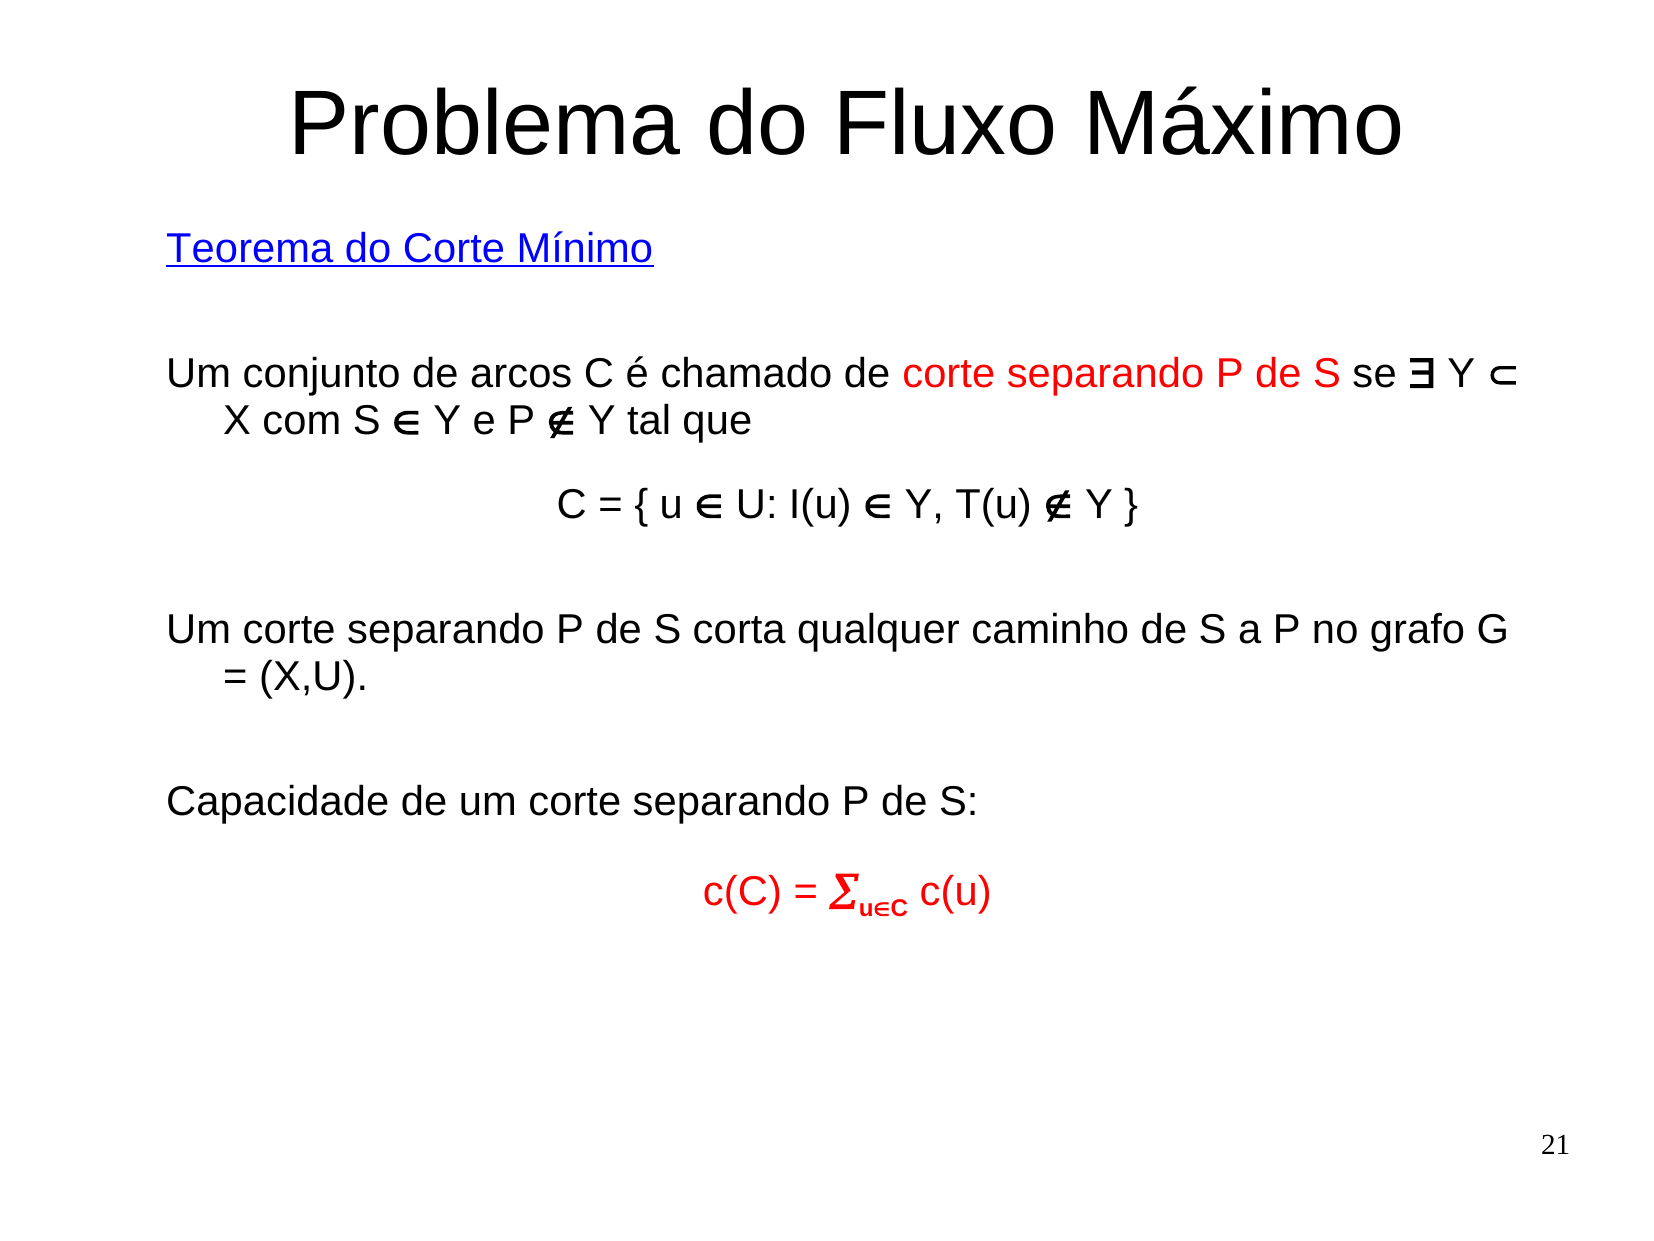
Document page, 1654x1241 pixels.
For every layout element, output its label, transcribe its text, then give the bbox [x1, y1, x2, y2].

title Problema do Fluxo Máximo [261, 0, 1434, 220]
list Teorema do Corte Mínimo Um conjunto de arcos C é chamado de corte separando P de S se  Y  X com S  Y e P  Y tal que C = { u  U: I(u)  Y, T(u)  Y } Um corte separando P de S corta qualquer caminho de S a P no grafo G = (X,U). Capacidade de um corte separando P de S: c(C) = uC c(u)‏ [151, 220, 1544, 1061]
